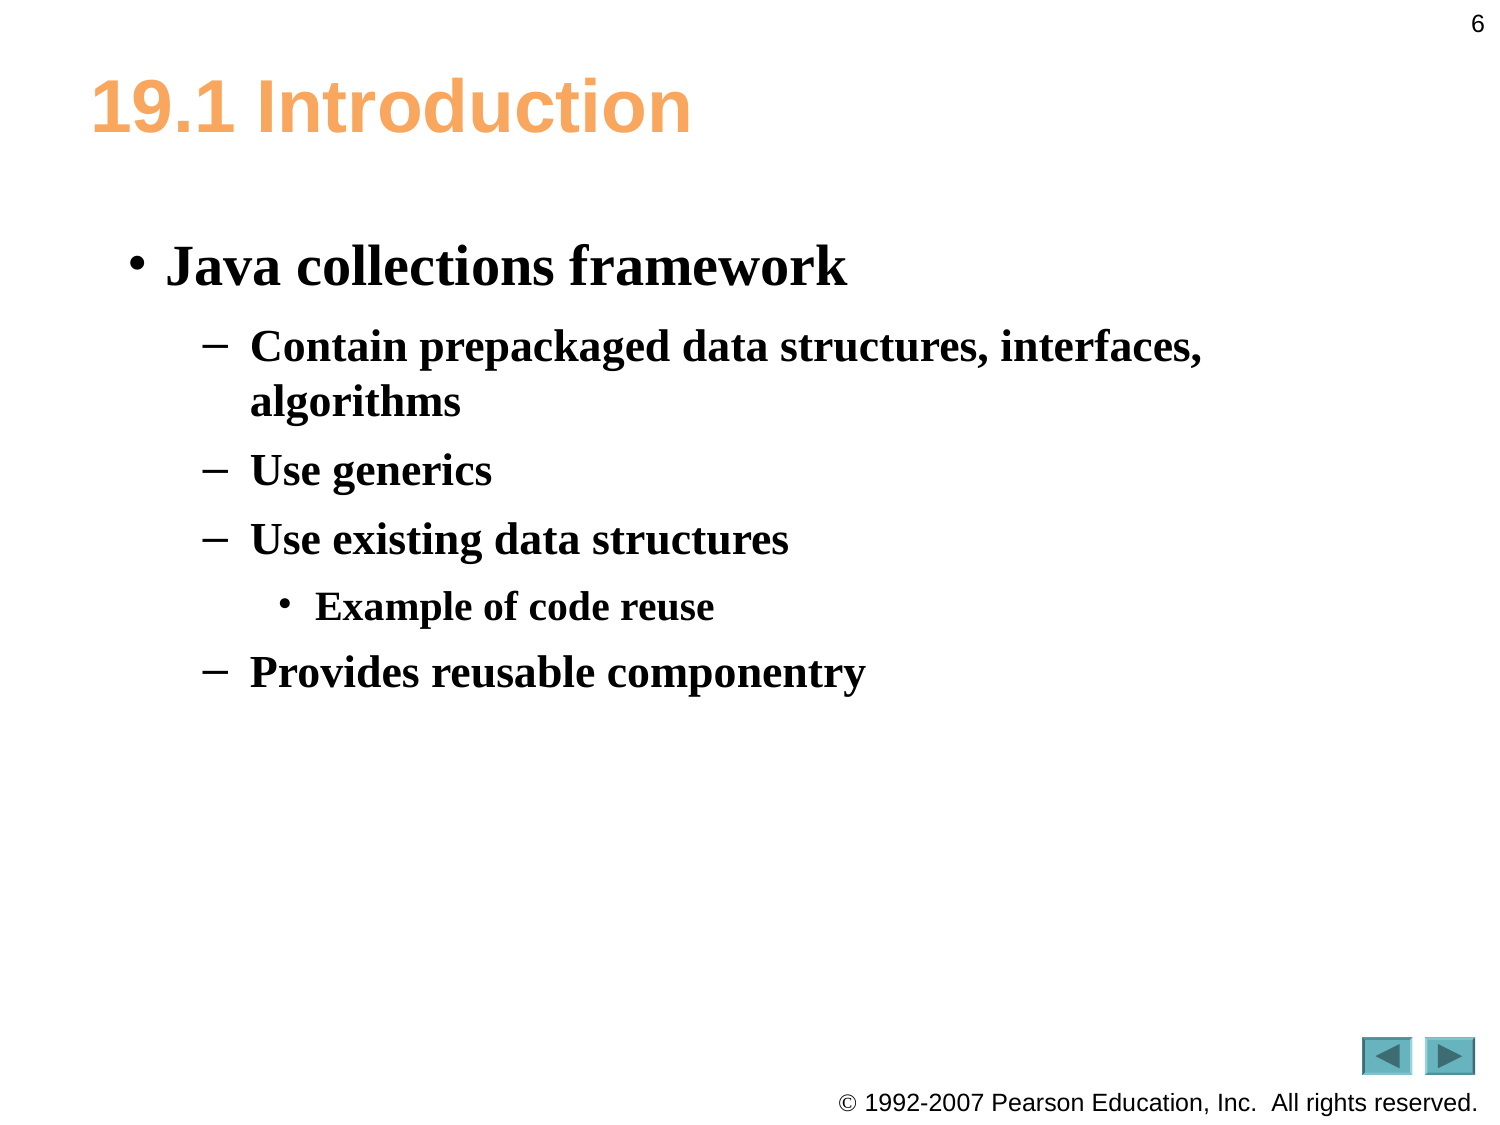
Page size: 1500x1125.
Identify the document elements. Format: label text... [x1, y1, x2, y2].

text_box <number> [1149, 0, 1500, 79]
list Java collections framework Contain prepackaged data structures, interfaces, algorithms Use generics Use existing data structures Example of code reuse Provides reusable componentry [112, 220, 1425, 963]
title 19.1 Introduction [75, 12, 1426, 200]
